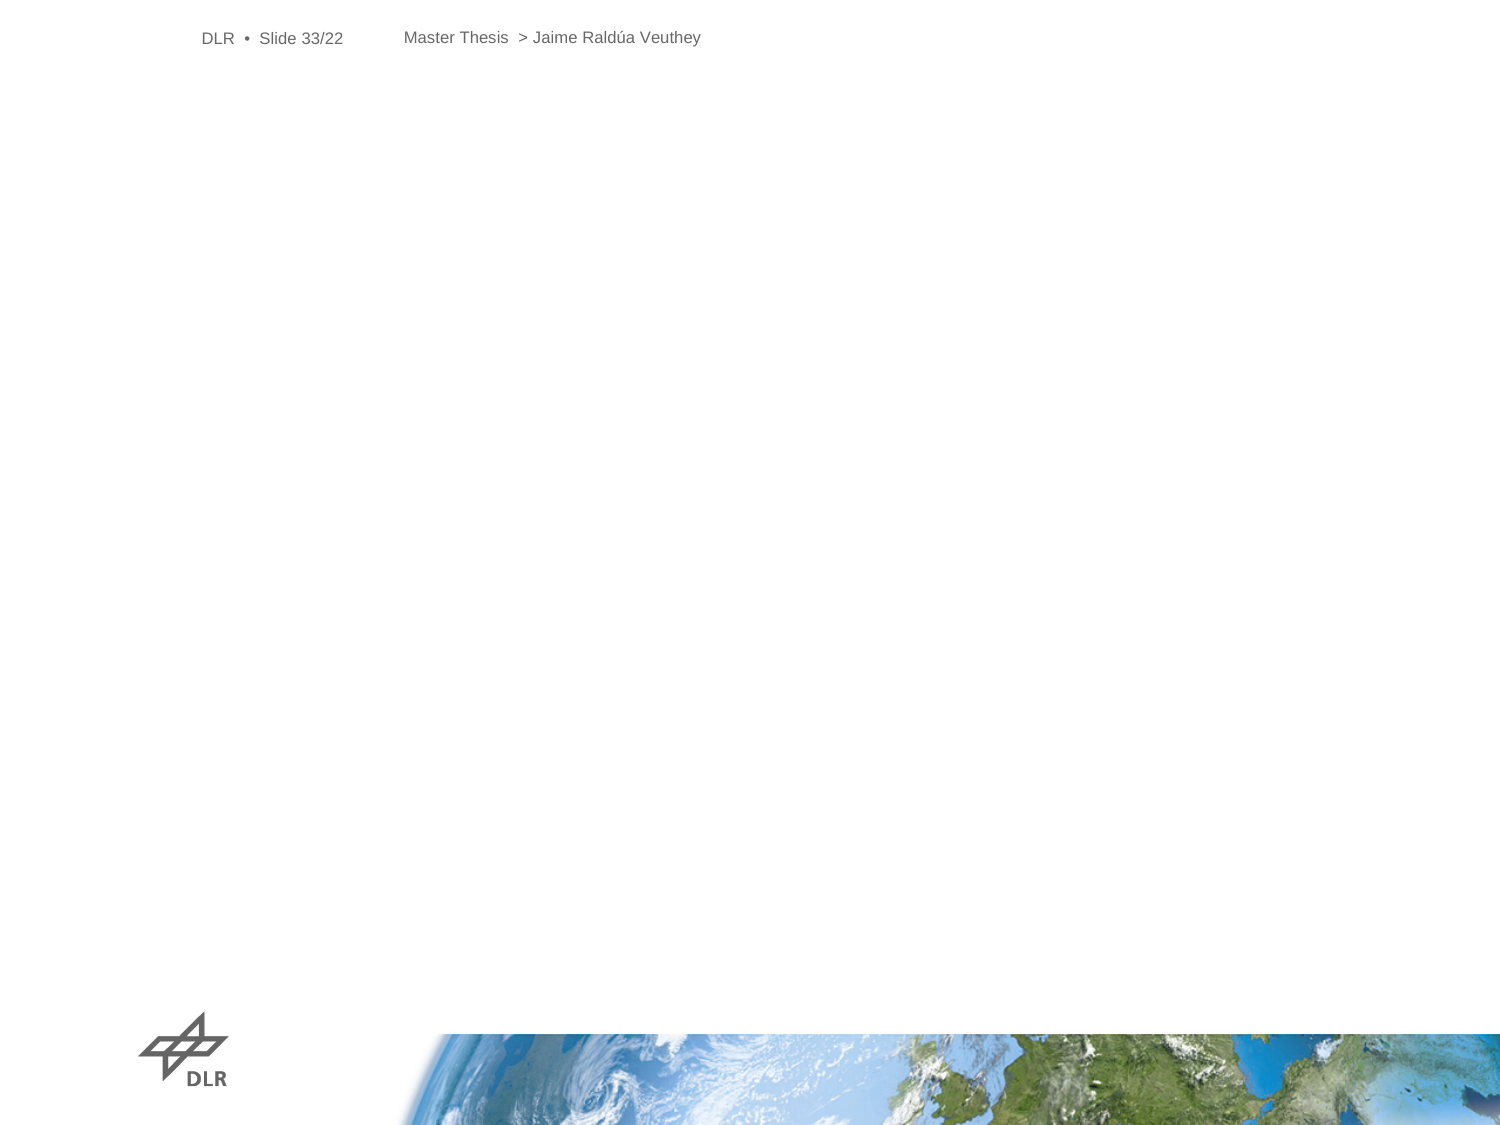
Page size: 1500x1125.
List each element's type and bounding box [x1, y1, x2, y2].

picture [0, 1007, 1500, 1125]
